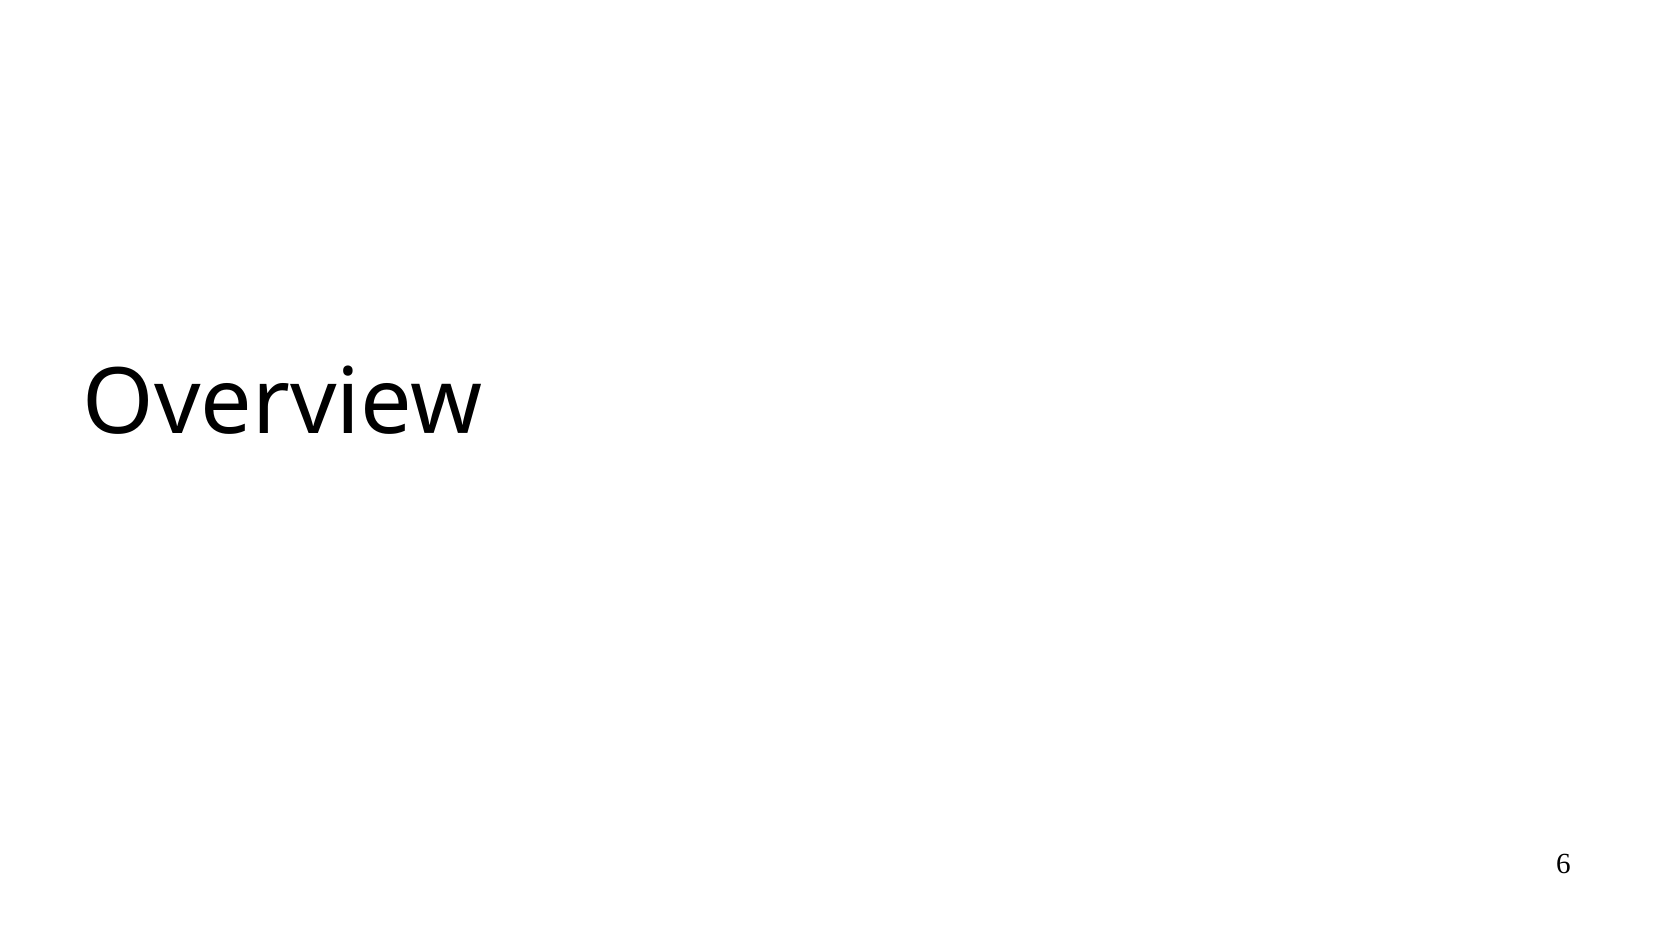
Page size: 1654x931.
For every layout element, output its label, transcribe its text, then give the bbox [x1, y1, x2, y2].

title Overview [82, 320, 1571, 476]
